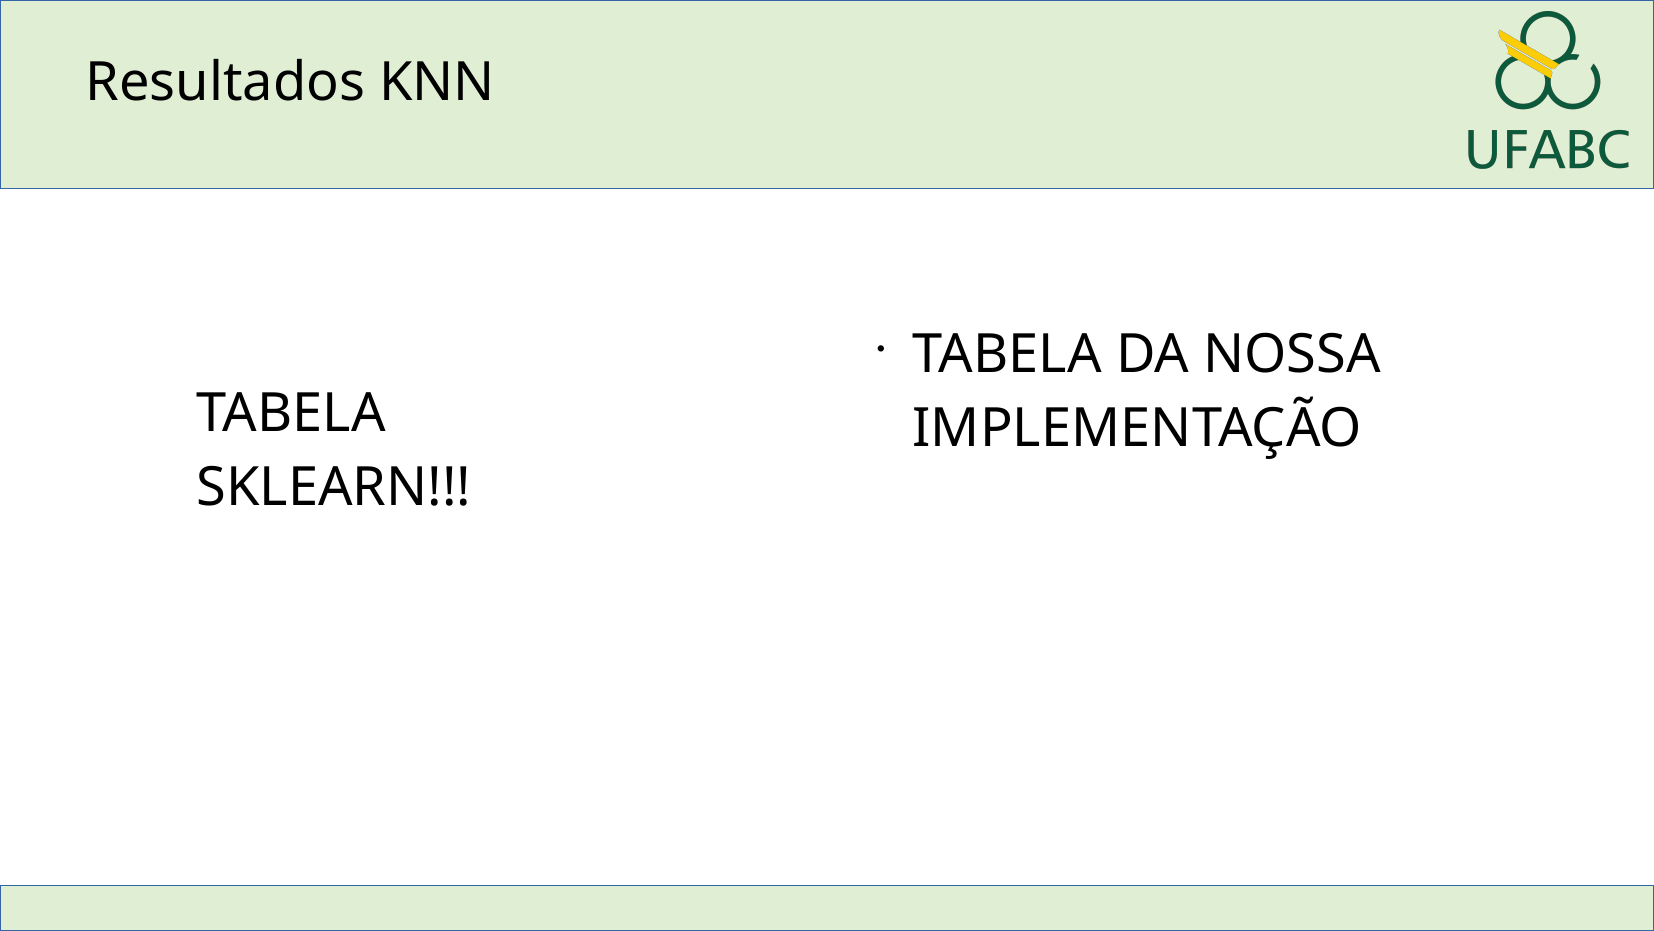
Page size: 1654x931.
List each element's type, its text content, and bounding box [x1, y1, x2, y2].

text_box Resultados KNN [70, 35, 513, 137]
text_box [0, 885, 1654, 931]
text_box TABELA DA NOSSA IMPLEMENTAÇÃO [862, 307, 1583, 756]
text_box [0, 0, 1654, 189]
picture [1464, 11, 1630, 181]
text_box TABELA SKLEARN!!! [181, 366, 544, 554]
